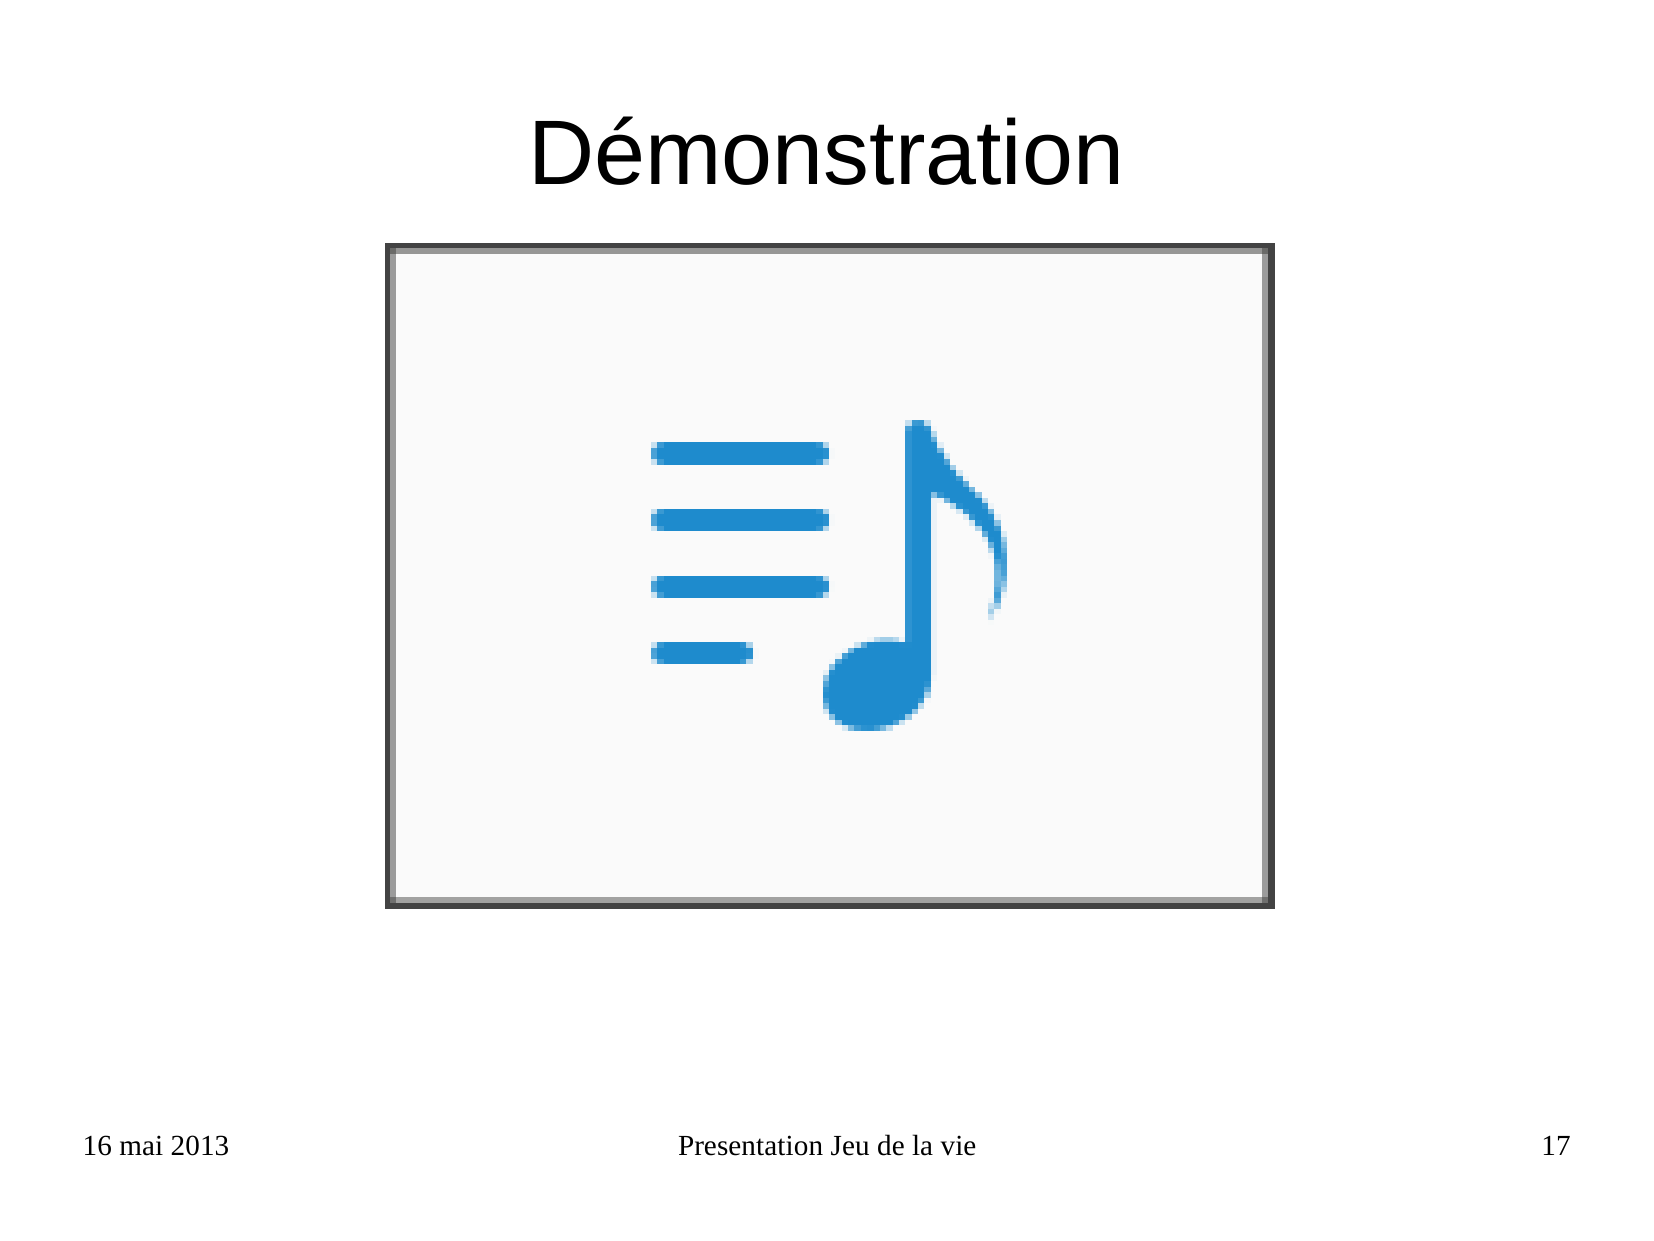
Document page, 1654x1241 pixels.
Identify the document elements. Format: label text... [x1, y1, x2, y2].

title Démonstration [82, 49, 1571, 257]
text_box [383, 242, 1276, 910]
